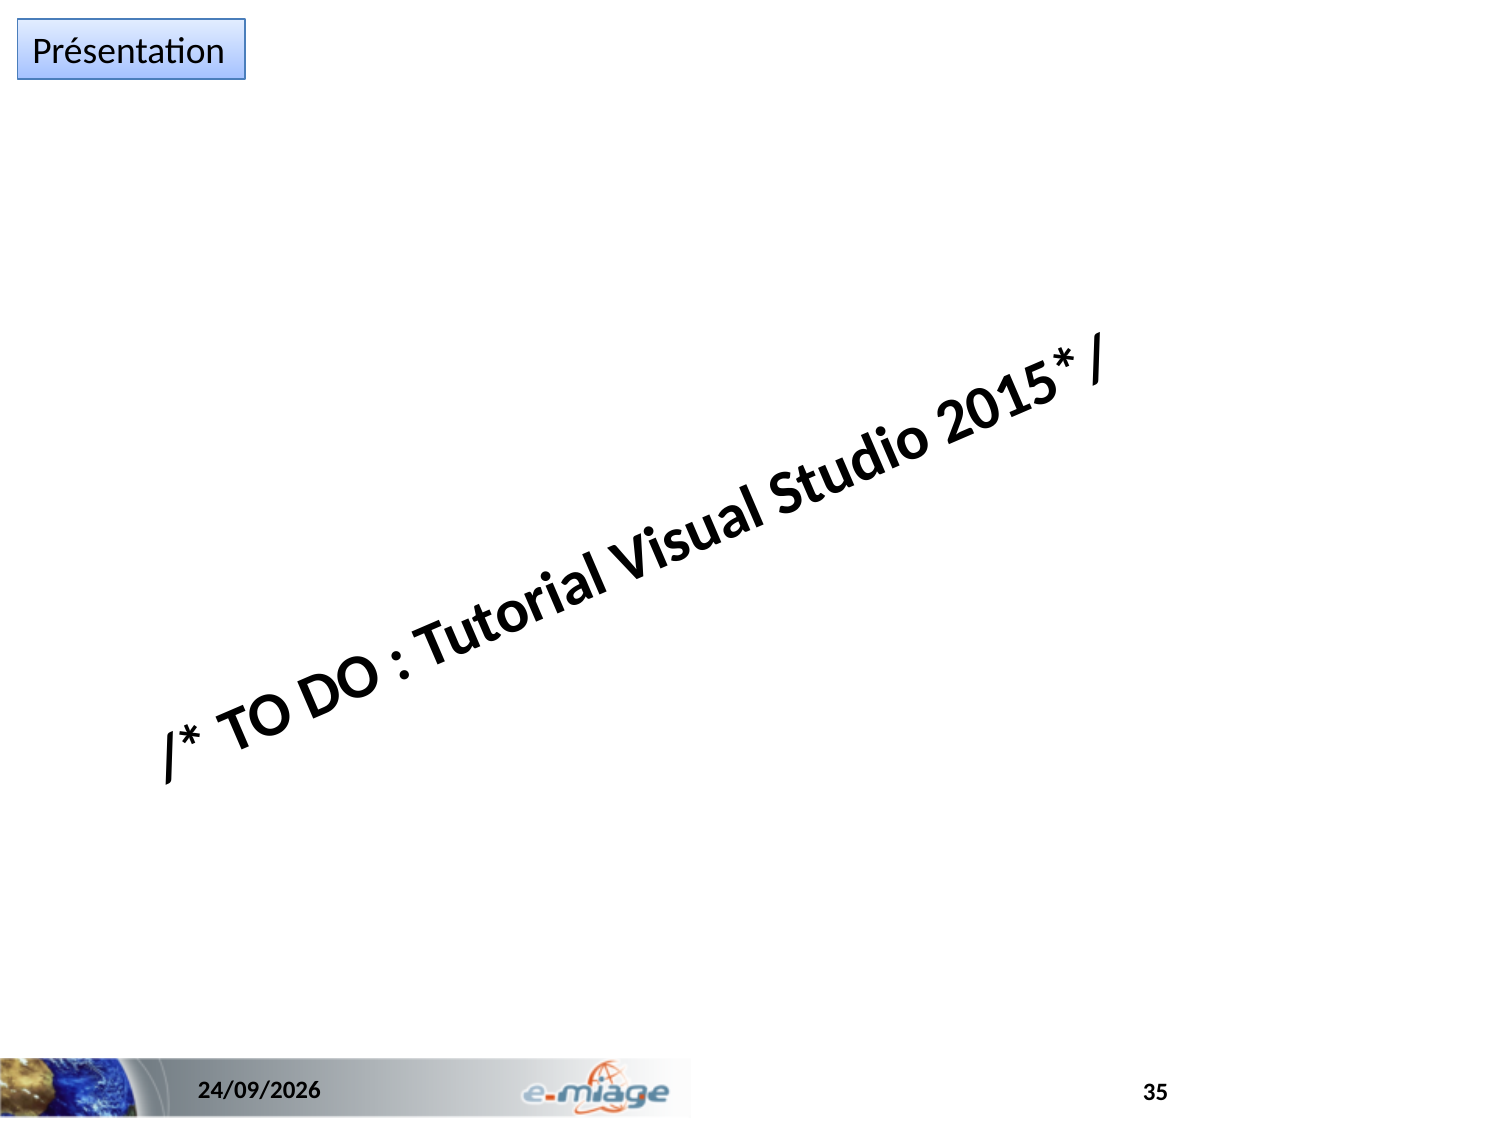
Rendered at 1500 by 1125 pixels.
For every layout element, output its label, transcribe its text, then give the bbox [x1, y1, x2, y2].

picture [0, 1058, 691, 1118]
text_box /* TO DO : Tutorial Visual Studio 2015*/ [124, 302, 1139, 807]
text_box Présentation [17, 19, 245, 79]
